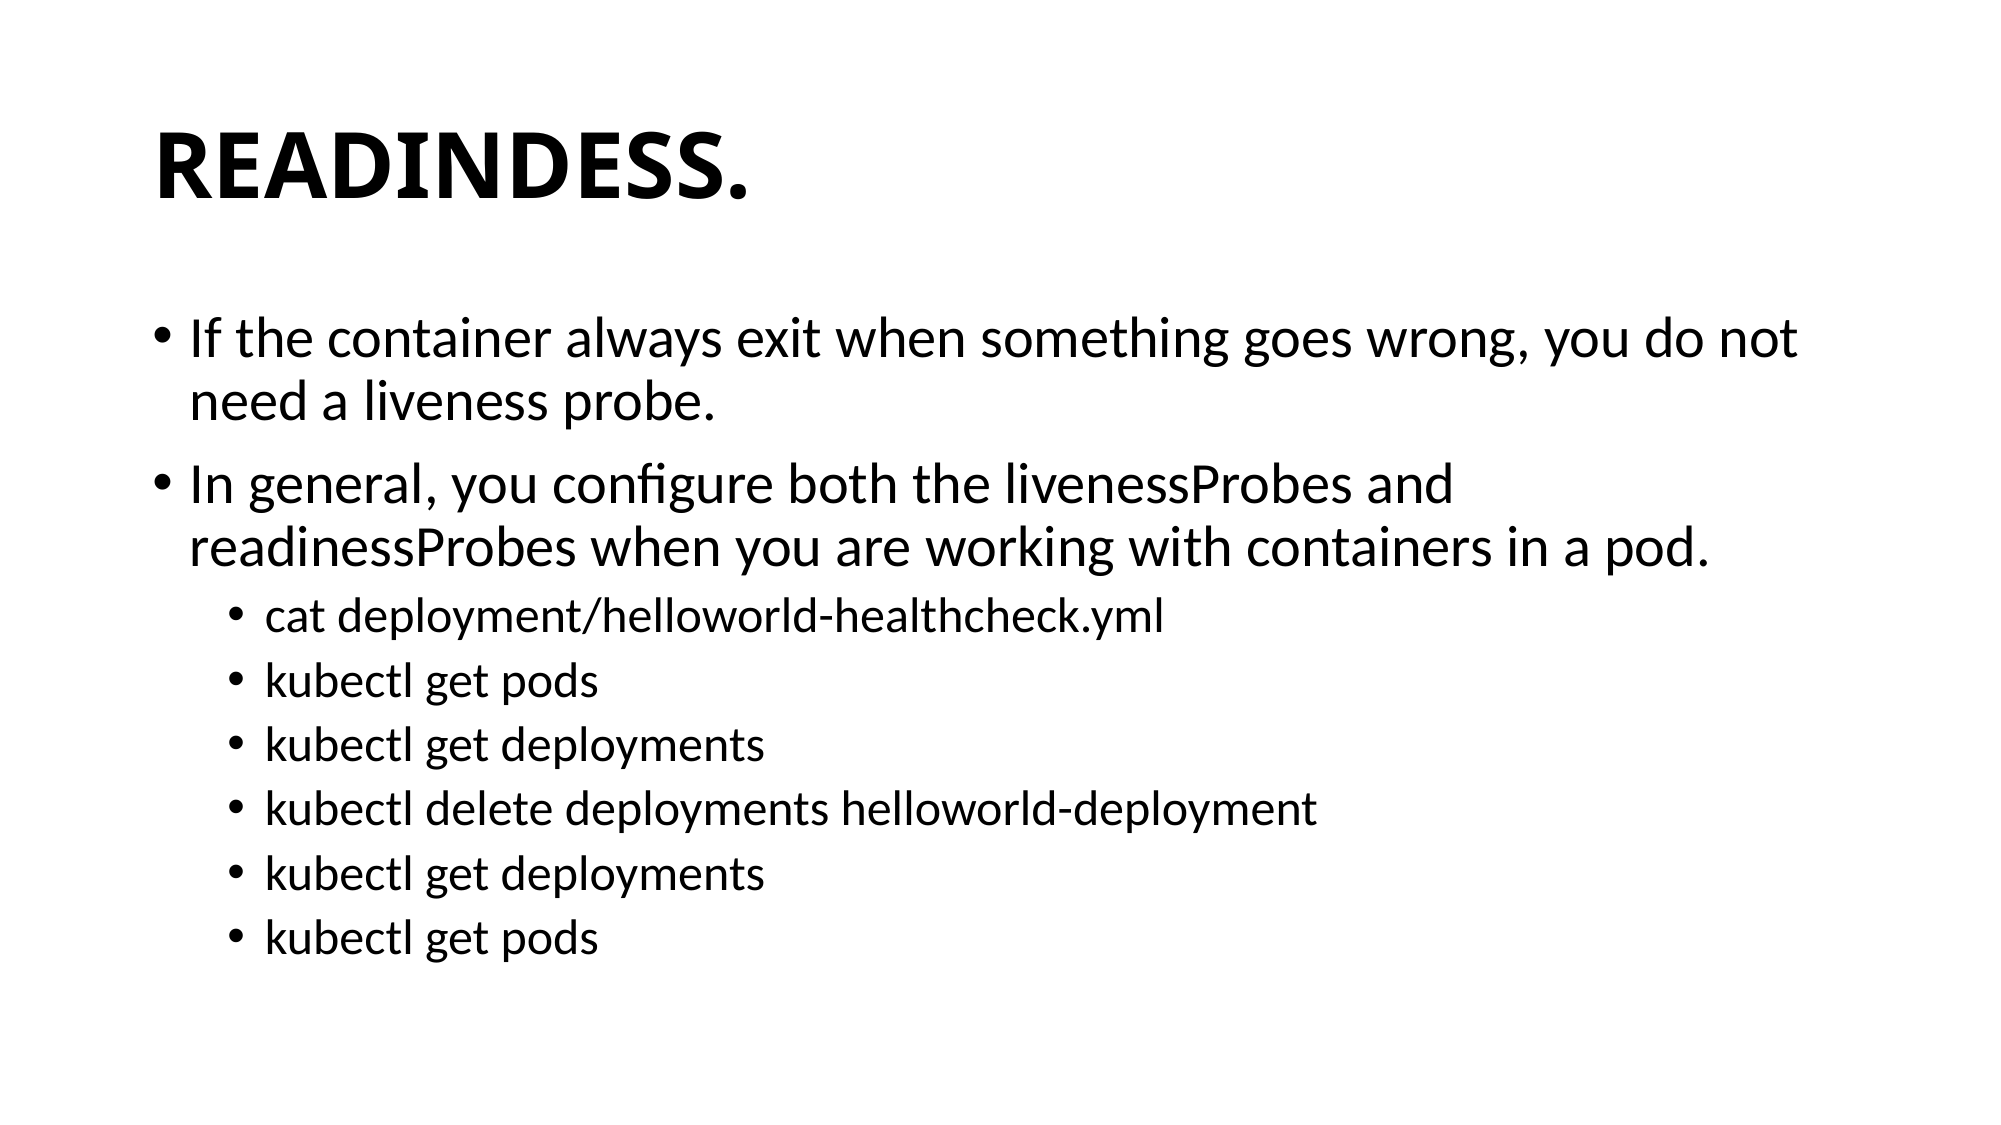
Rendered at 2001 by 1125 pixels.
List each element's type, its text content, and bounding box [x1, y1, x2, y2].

list If the container always exit when something goes wrong, you do not need a liveness probe. In general, you configure both the livenessProbes and readinessProbes when you are working with containers in a pod. cat deployment/helloworld-healthcheck.yml kubectl get pods kubectl get deployments kubectl delete deployments helloworld-deployment kubectl get deployments kubectl get pods [137, 299, 1863, 1014]
title READINDESS. [137, 59, 1863, 278]
